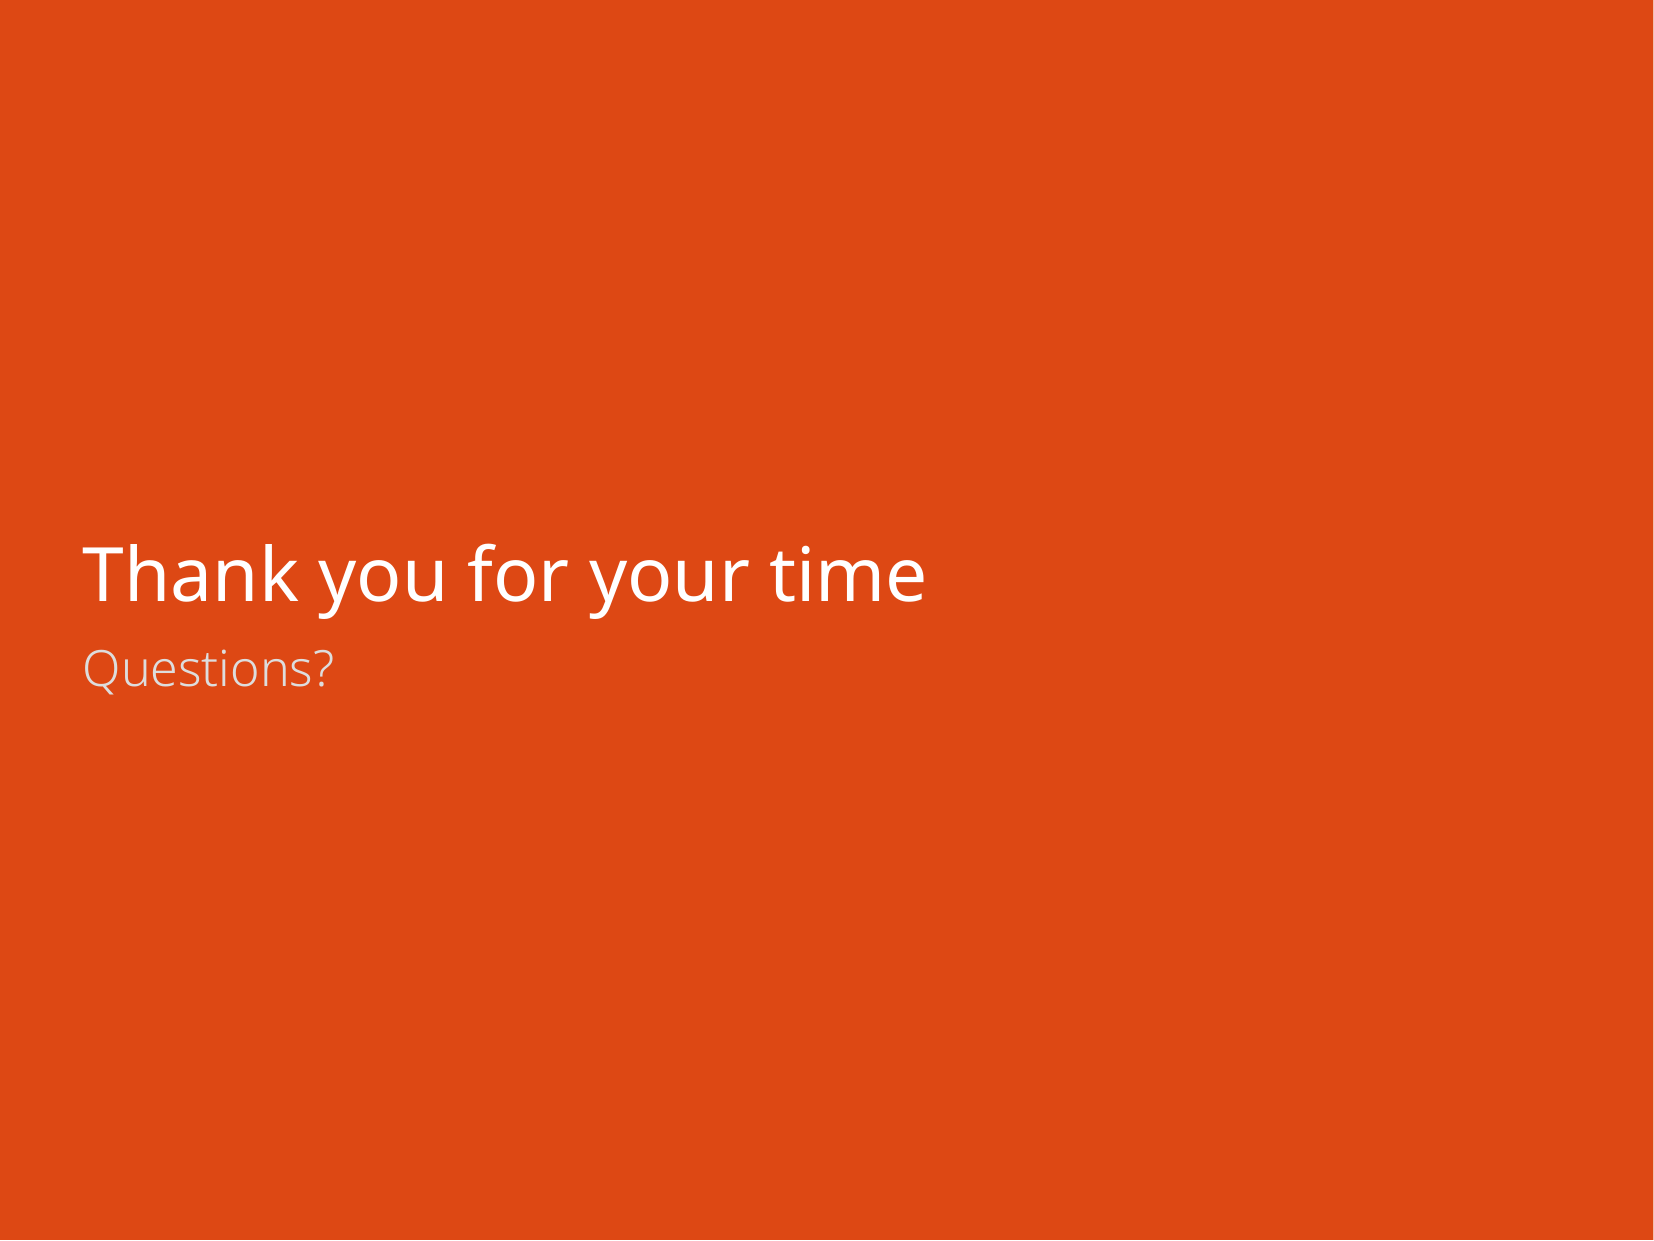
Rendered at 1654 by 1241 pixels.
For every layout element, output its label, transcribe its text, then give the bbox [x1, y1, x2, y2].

subtitle Questions? [82, 625, 1571, 709]
title Thank you for your time [82, 519, 1571, 625]
